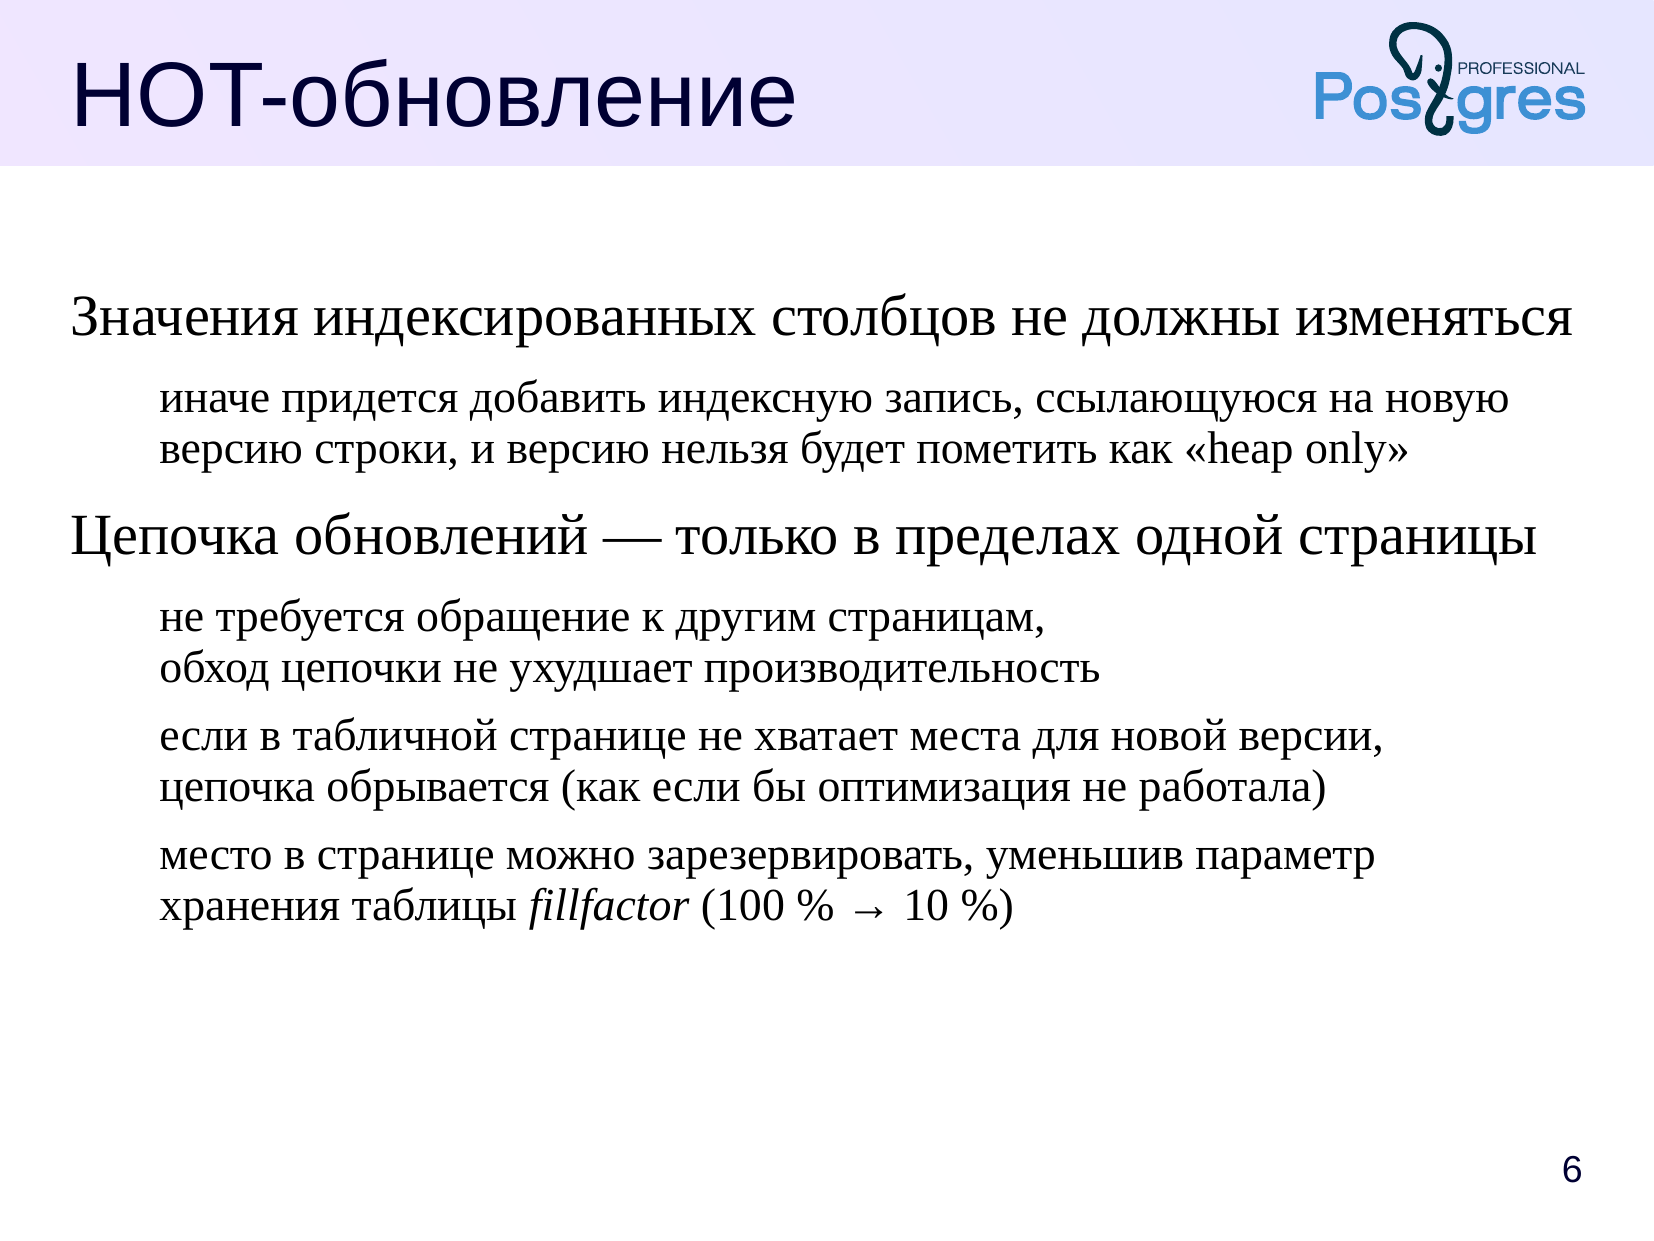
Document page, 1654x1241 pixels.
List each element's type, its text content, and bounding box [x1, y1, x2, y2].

list Значения индексированных столбцов не должны изменяться иначе придется добавить индексную запись, ссылающуюся на новую версию строки, и версию нельзя будет пометить как «heap only» Цепочка обновлений — только в пределах одной страницы не требуется обращение к другим страницам, обход цепочки не ухудшает производительность если в табличной странице не хватает места для новой версии, цепочка обрывается (как если бы оптимизация не работала) место в странице можно зарезервировать, уменьшив параметр хранения таблицы fillfactor (100 % → 10 %) [70, 283, 1583, 1141]
title HOT-обновление [70, 43, 1241, 147]
